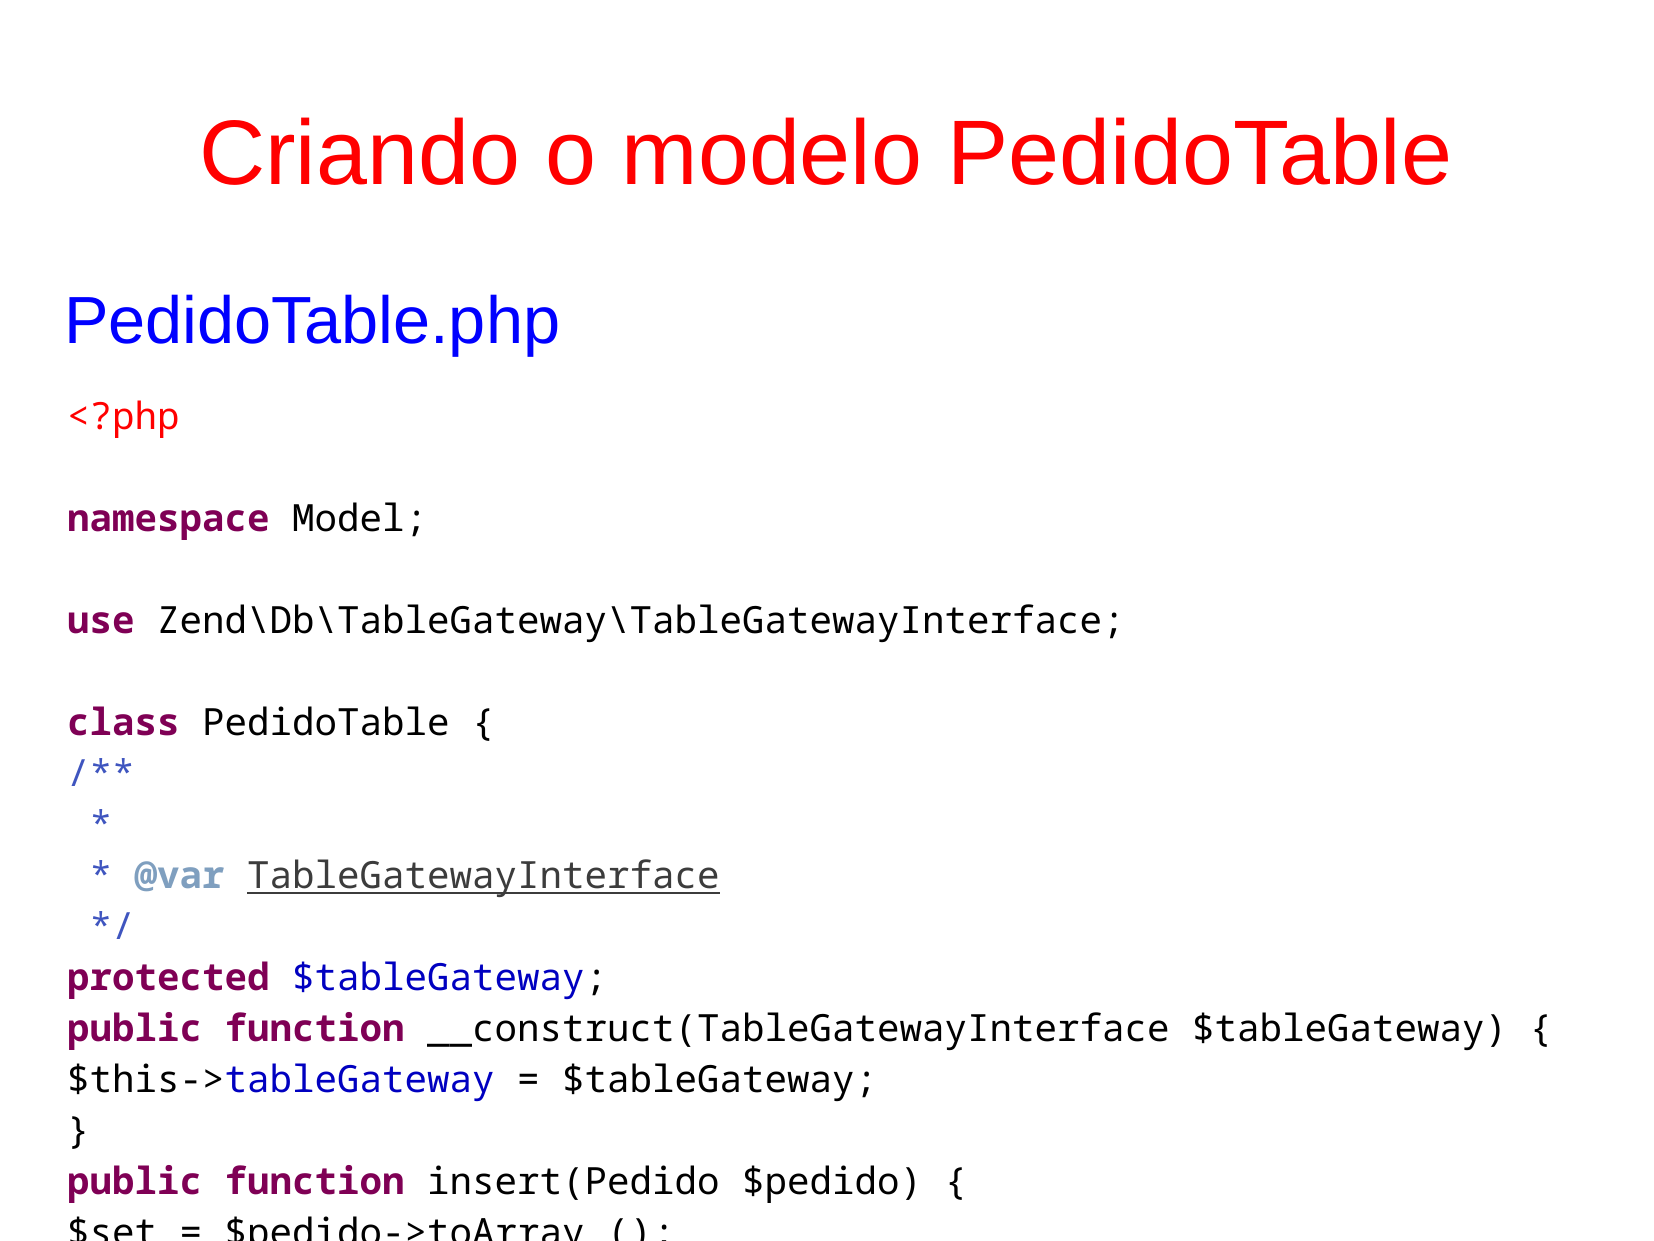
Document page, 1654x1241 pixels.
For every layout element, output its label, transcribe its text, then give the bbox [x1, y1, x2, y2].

title Criando o modelo PedidoTable [82, 49, 1571, 257]
text_box <?php namespace Model; use Zend\Db\TableGateway\TableGatewayInterface; class PedidoTable { /** * * @var TableGatewayInterface */ protected $tableGateway; public function __construct(TableGatewayInterface $tableGateway) { $this->tableGateway = $tableGateway; } public function insert(Pedido $pedido) { $set = $pedido->toArray (); $this->tableGateway->insert ( $set ); } [52, 382, 1624, 1241]
text_box PedidoTable.php [64, 246, 584, 396]
